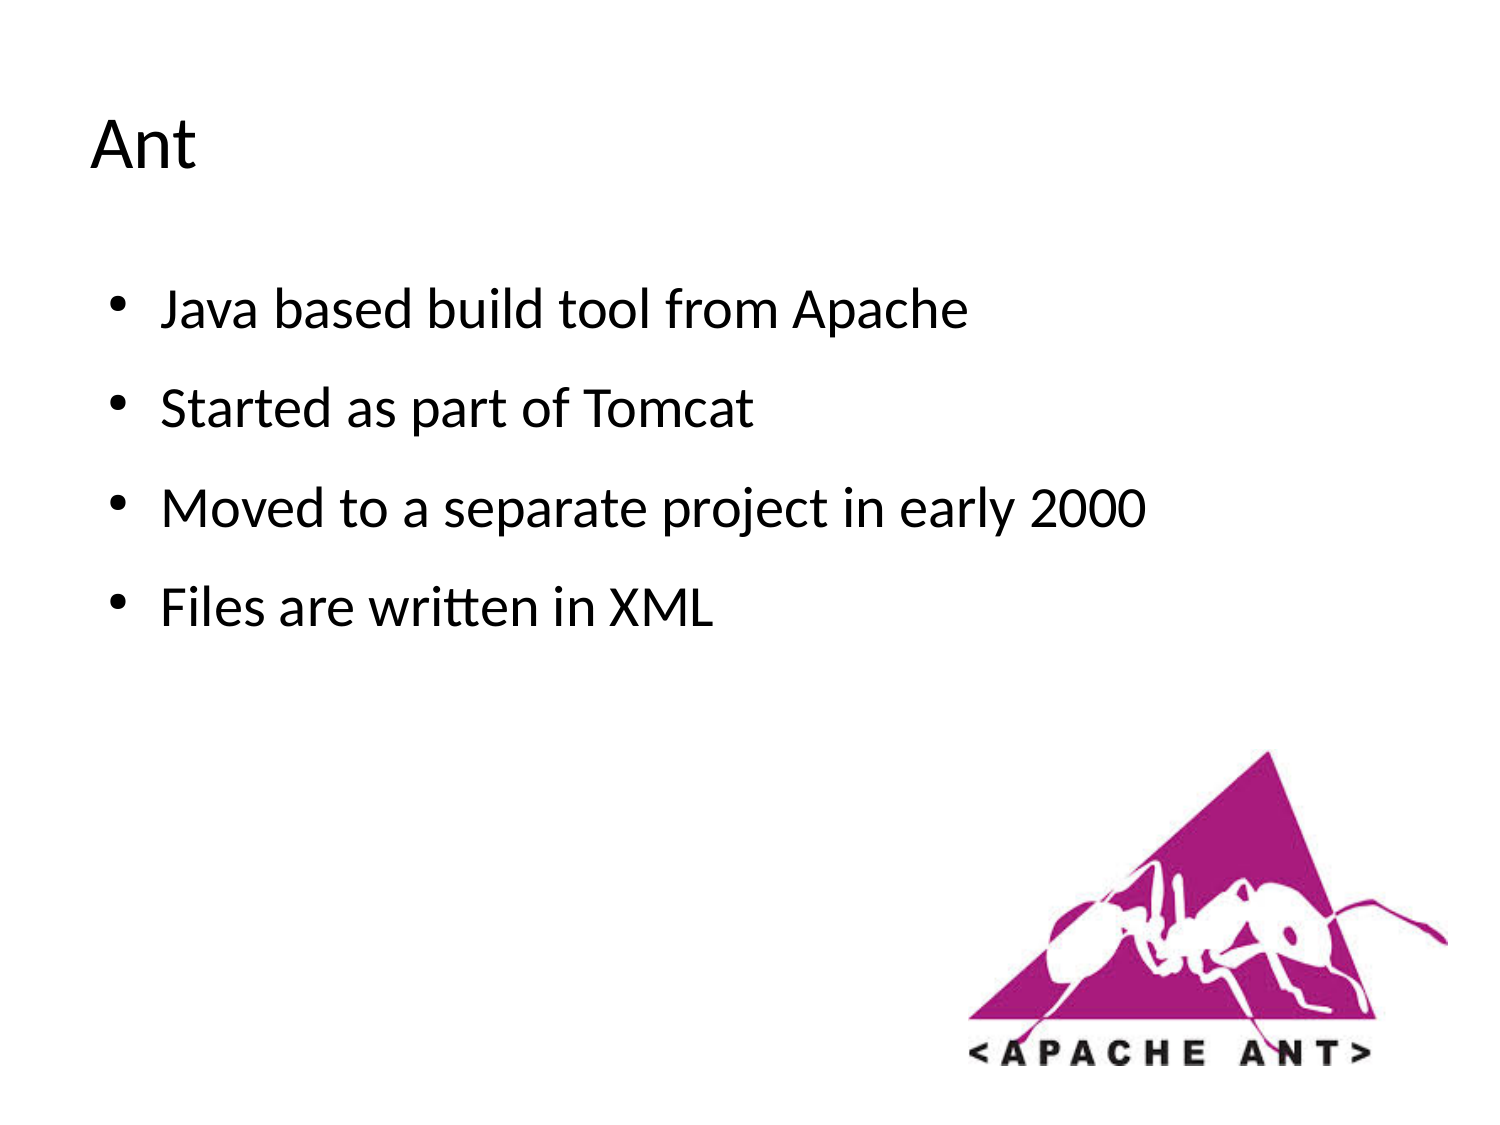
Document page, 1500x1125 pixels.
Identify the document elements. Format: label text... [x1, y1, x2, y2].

title Ant [75, 45, 1425, 233]
picture [968, 749, 1448, 1066]
list Java based build tool from Apache Started as part of Tomcat Moved to a separate project in early 2000 Files are written in XML [75, 262, 1425, 1005]
